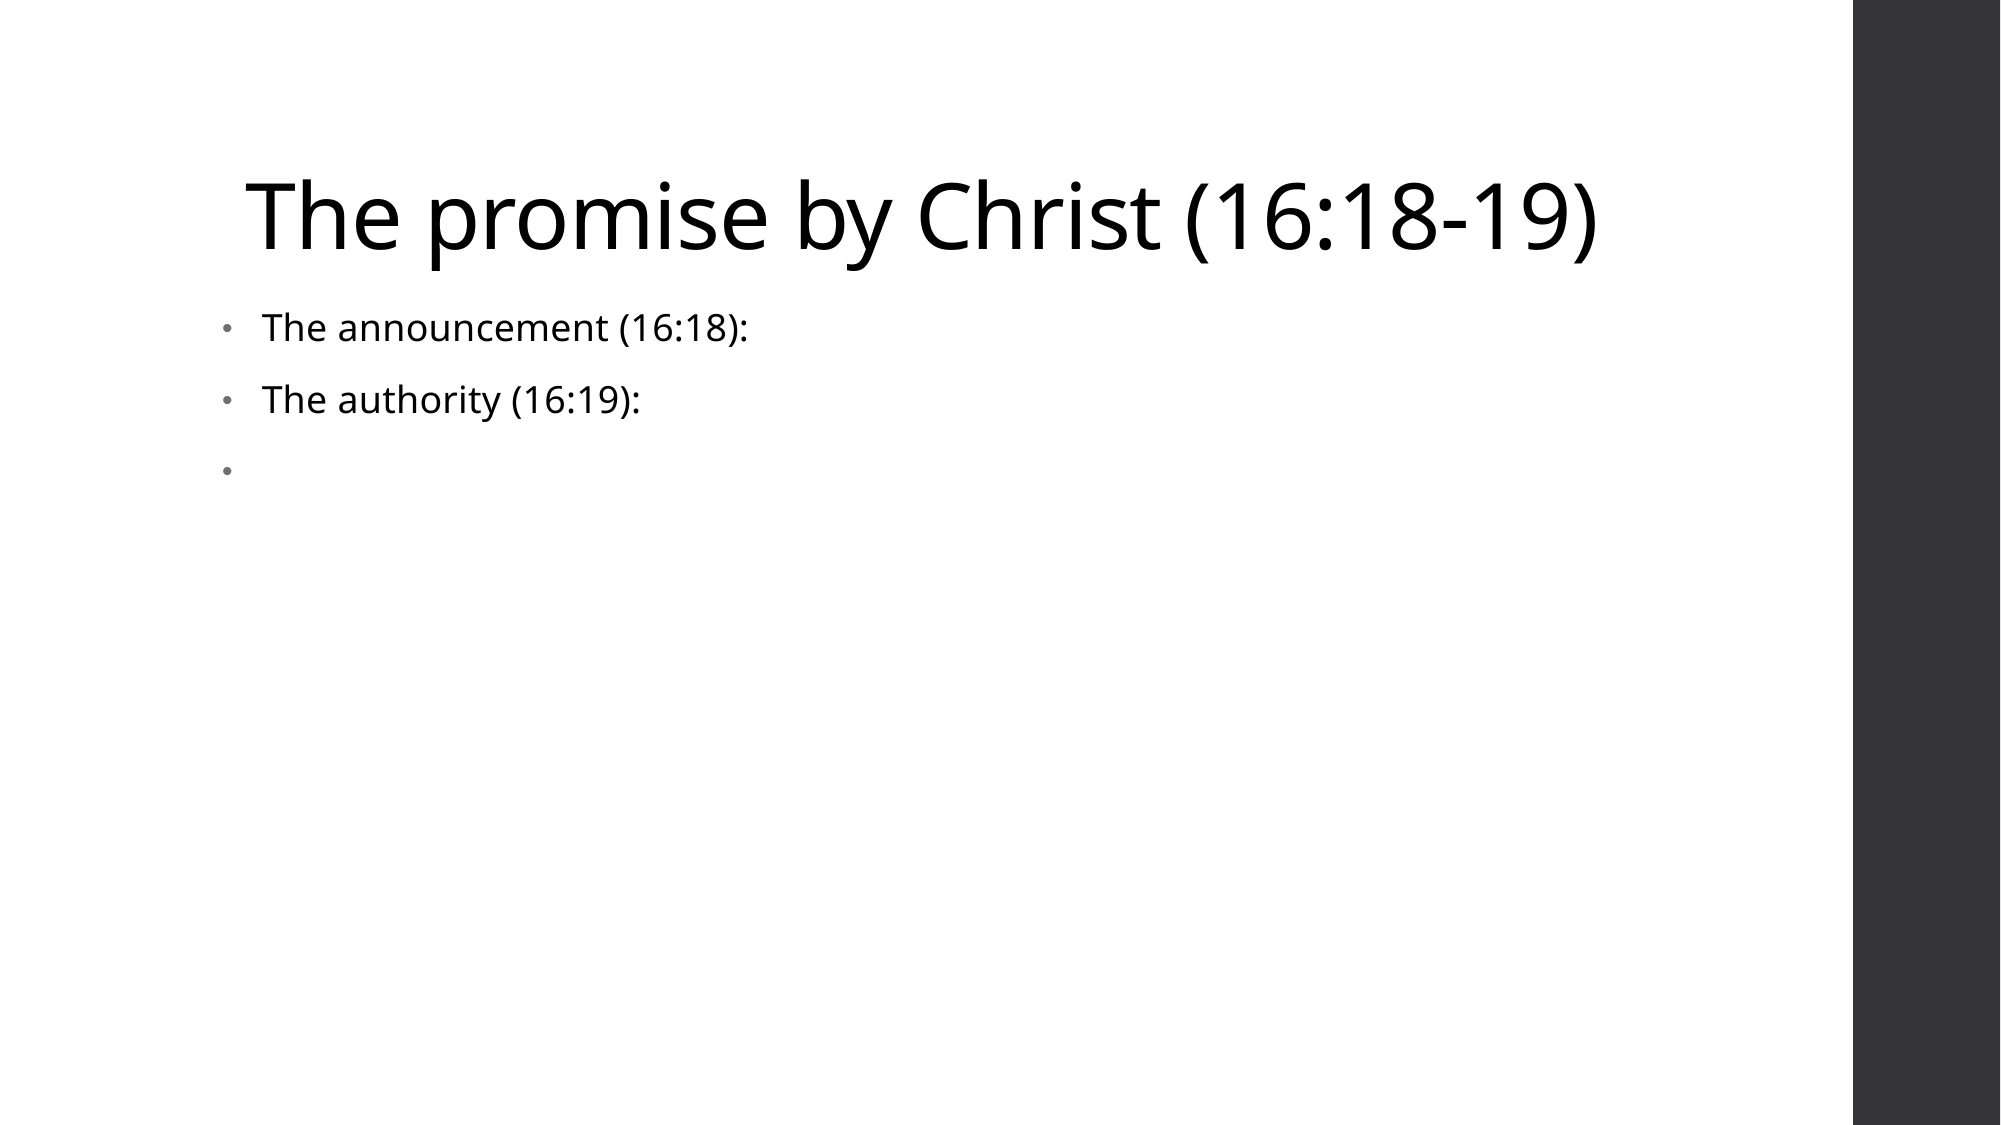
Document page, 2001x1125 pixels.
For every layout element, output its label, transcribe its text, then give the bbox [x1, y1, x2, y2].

list The announcement (16:18): The authority (16:19): [206, 299, 1617, 1014]
title The promise by Christ (16:18-19) [206, 60, 1797, 278]
